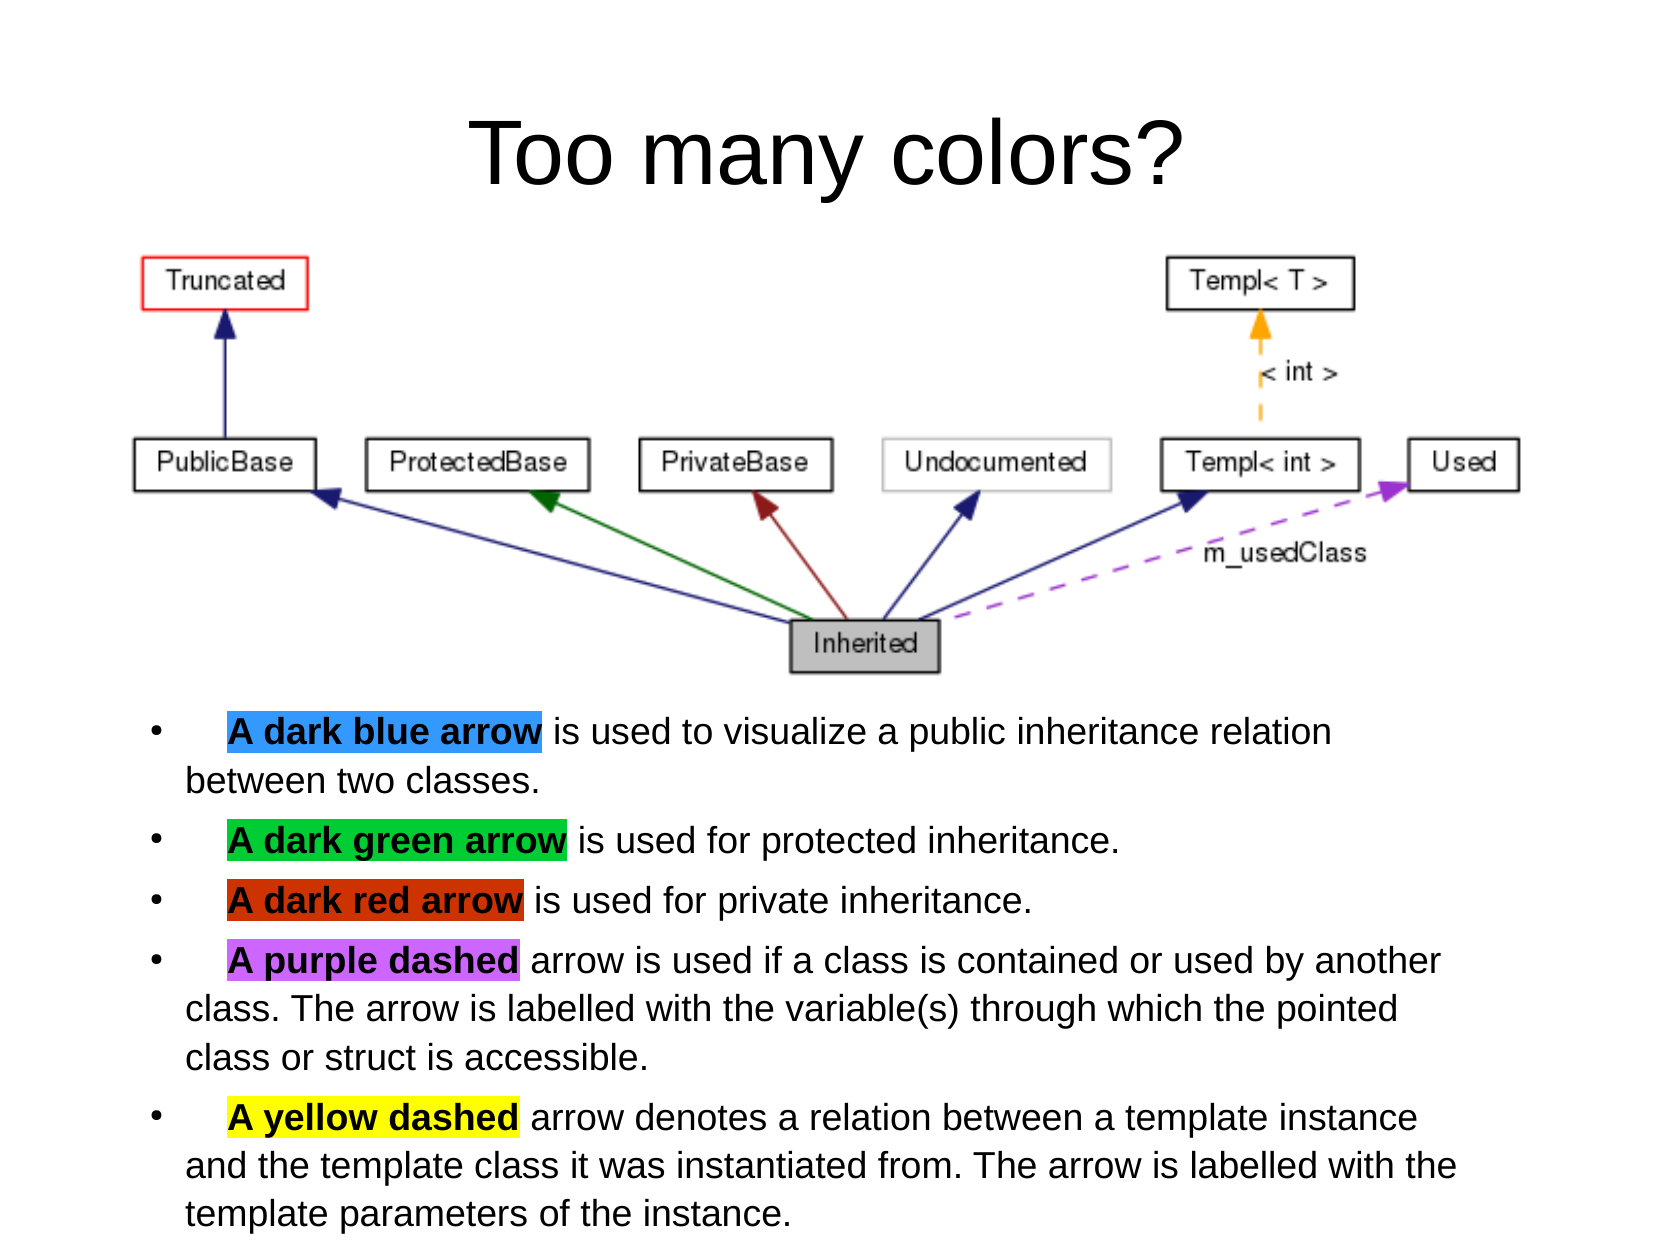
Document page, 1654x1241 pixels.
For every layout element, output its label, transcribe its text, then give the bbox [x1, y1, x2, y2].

title Too many colors? [82, 49, 1571, 257]
picture [124, 247, 1531, 684]
text_box A dark blue arrow is used to visualize a public inheritance relation between two classes. A dark green arrow is used for protected inheritance. A dark red arrow is used for private inheritance. A purple dashed arrow is used if a class is contained or used by another class. The arrow is labelled with the variable(s) through which the pointed class or struct is accessible. A yellow dashed arrow denotes a relation between a template instance and the template class it was instantiated from. The arrow is labelled with the template parameters of the instance. [135, 697, 1486, 1236]
